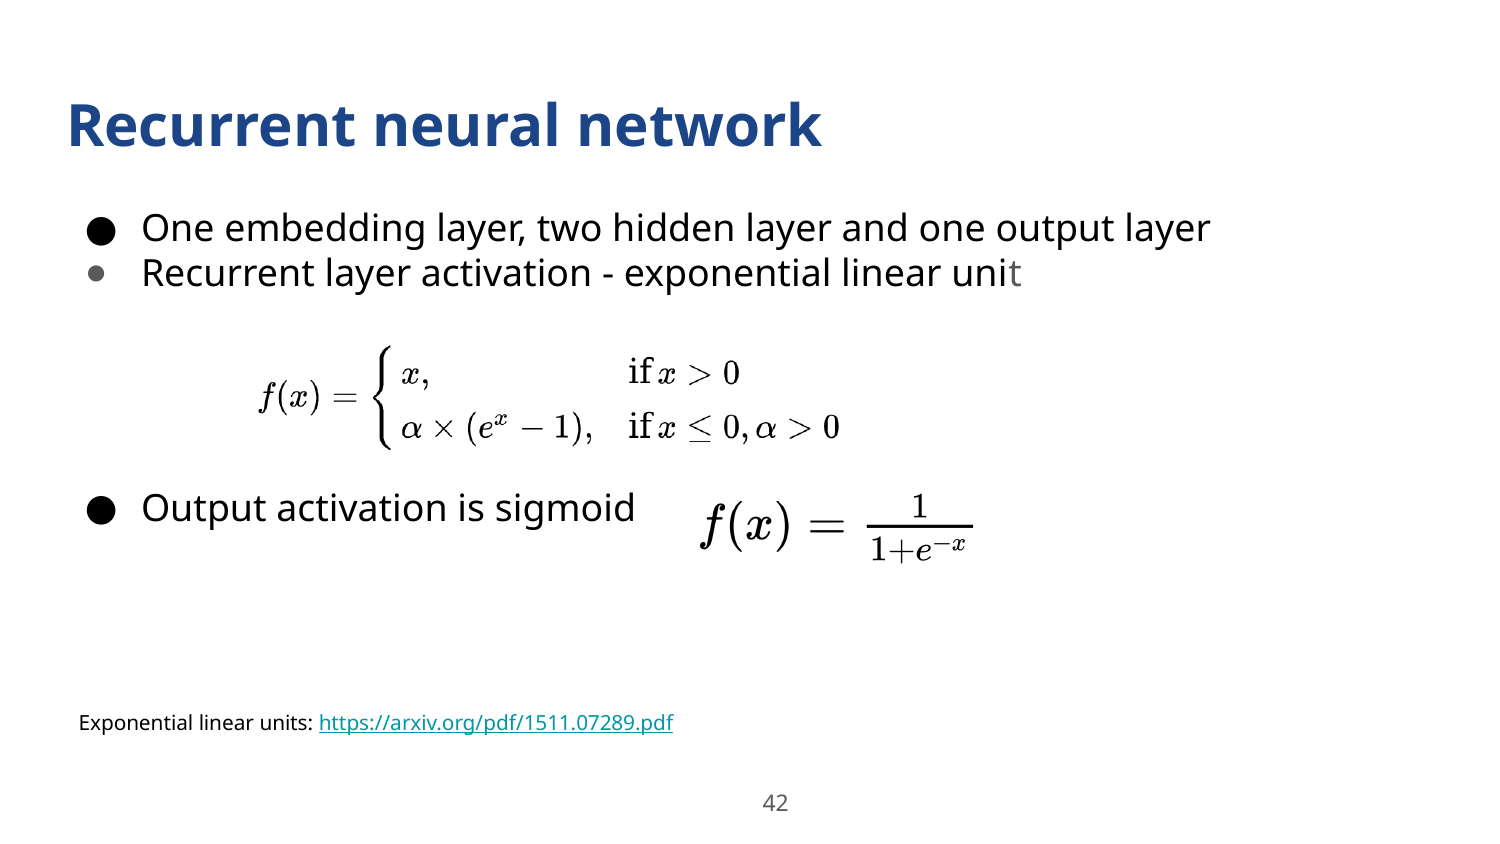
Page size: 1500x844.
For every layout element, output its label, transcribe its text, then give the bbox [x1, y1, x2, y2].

picture [256, 342, 846, 453]
list One embedding layer, two hidden layer and one output layer Recurrent layer activation - exponential linear unit Output activation is sigmoid [51, 189, 1449, 750]
text_box Exponential linear units: https://arxiv.org/pdf/1511.07289.pdf [63, 694, 1314, 750]
picture [697, 489, 979, 567]
slide_number <number> [714, 771, 805, 837]
title Recurrent neural network [51, 72, 1449, 167]
